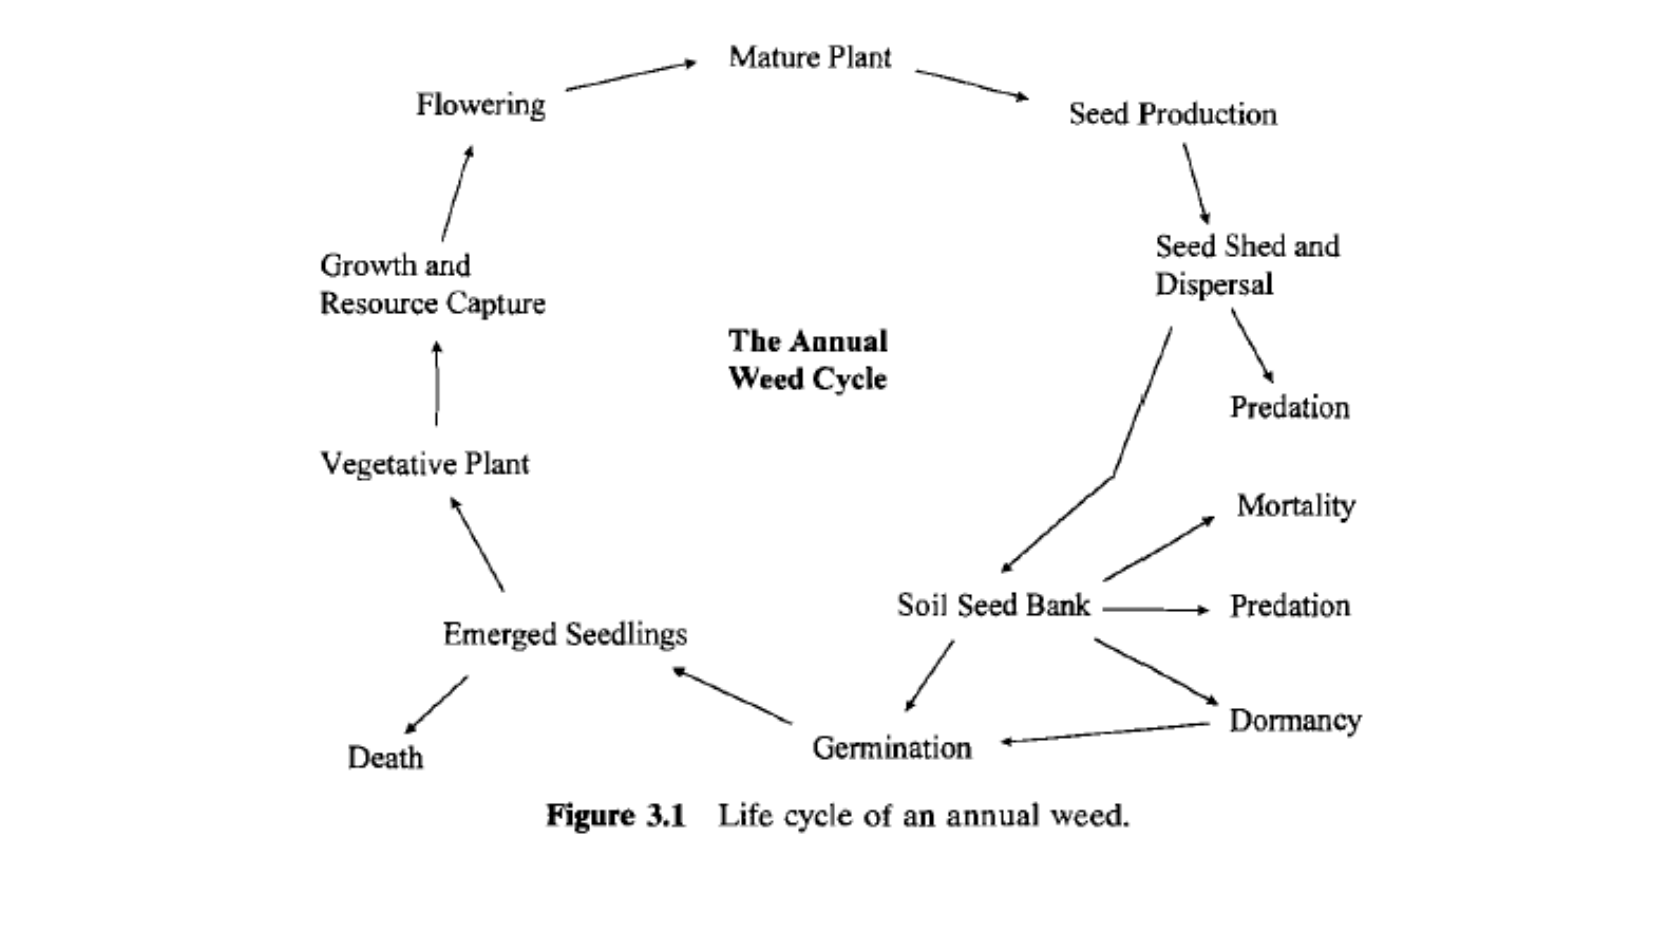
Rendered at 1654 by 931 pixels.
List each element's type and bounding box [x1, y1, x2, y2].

picture [248, 14, 1441, 893]
